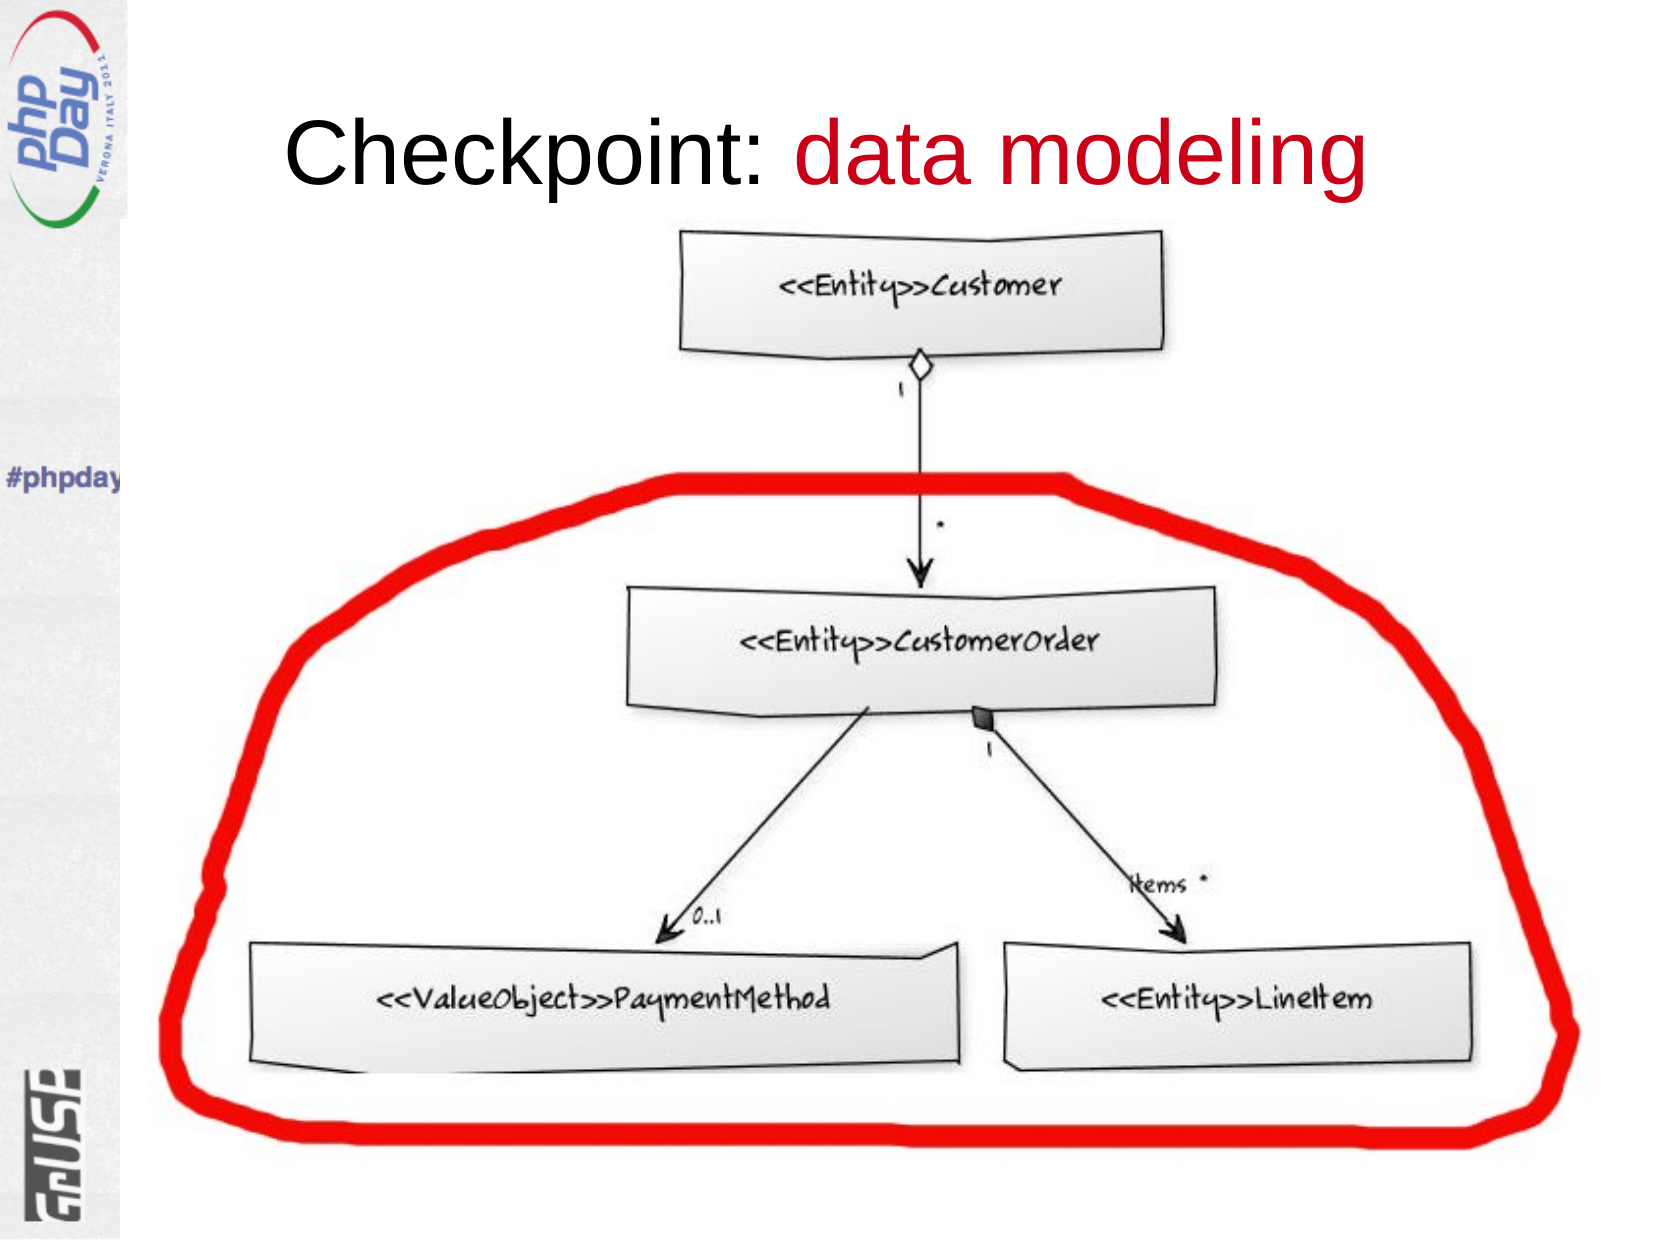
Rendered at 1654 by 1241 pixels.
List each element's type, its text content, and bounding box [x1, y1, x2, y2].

picture [0, 0, 1654, 1241]
title Checkpoint: data modeling [82, 49, 1571, 257]
